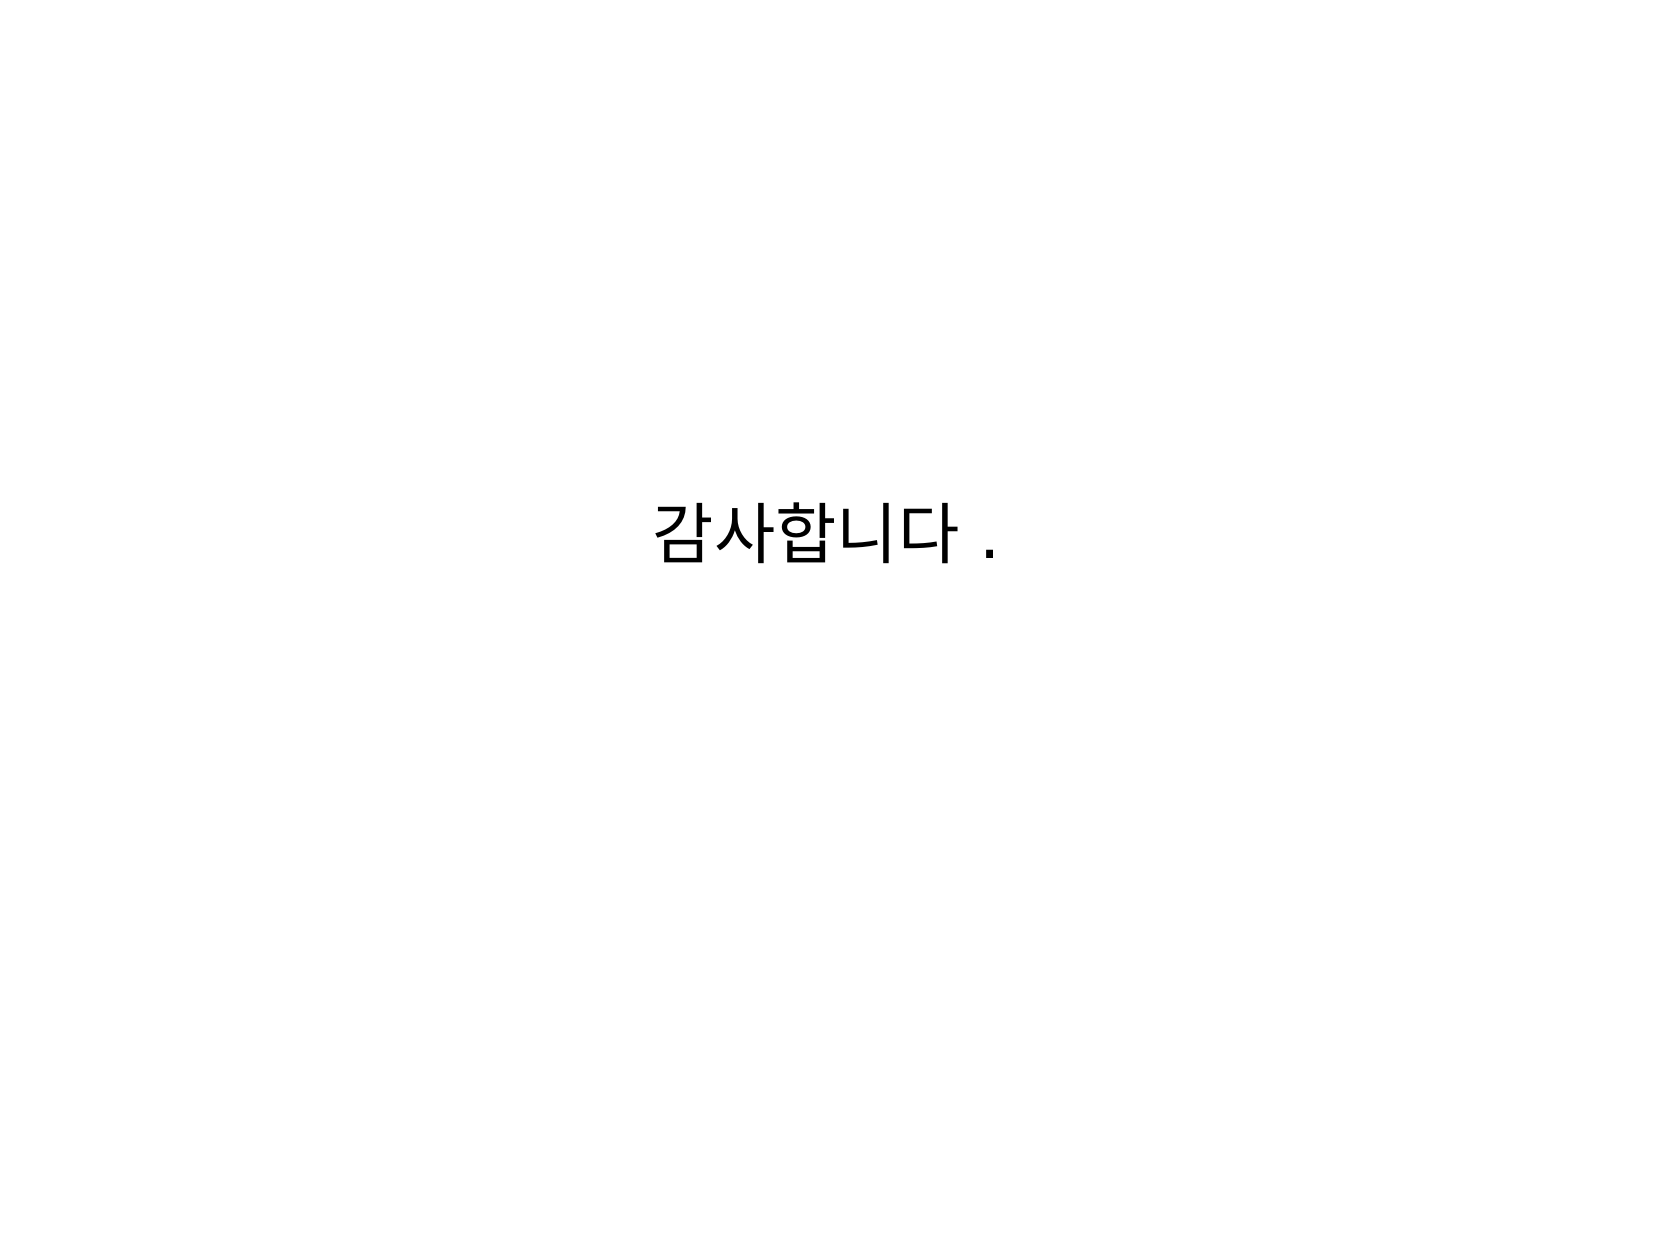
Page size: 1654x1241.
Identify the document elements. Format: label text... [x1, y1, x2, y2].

subtitle 감사합니다. [82, 49, 1571, 1010]
